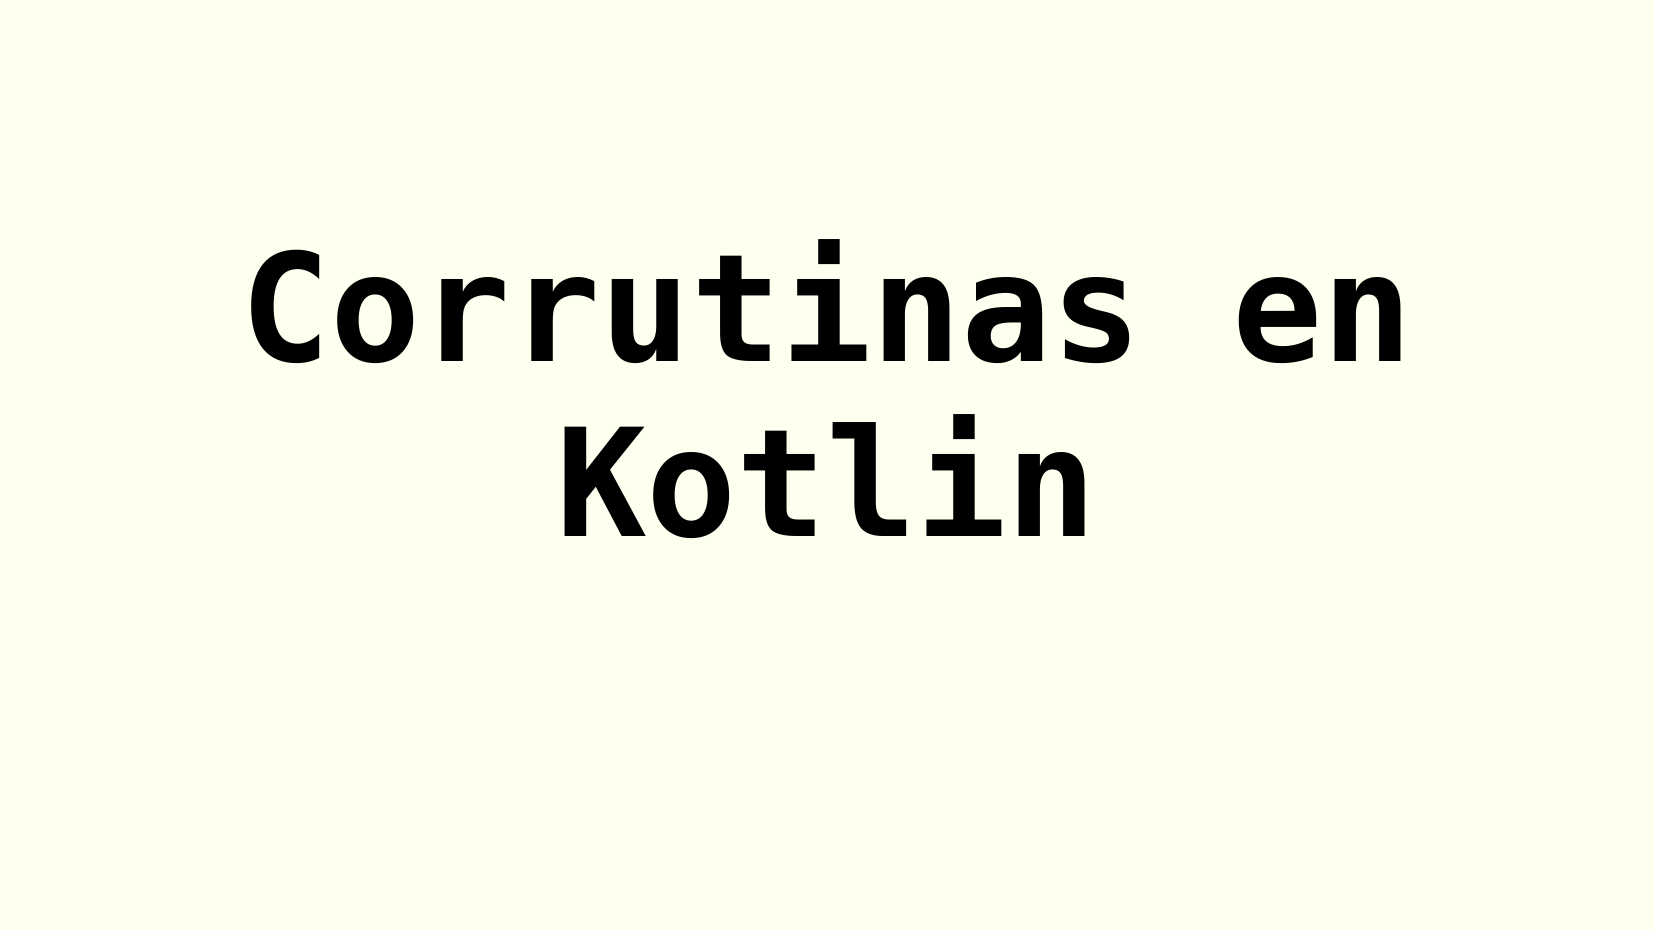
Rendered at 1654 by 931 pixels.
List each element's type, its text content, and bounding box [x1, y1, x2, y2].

subtitle Corrutinas en Kotlin [82, 37, 1571, 758]
